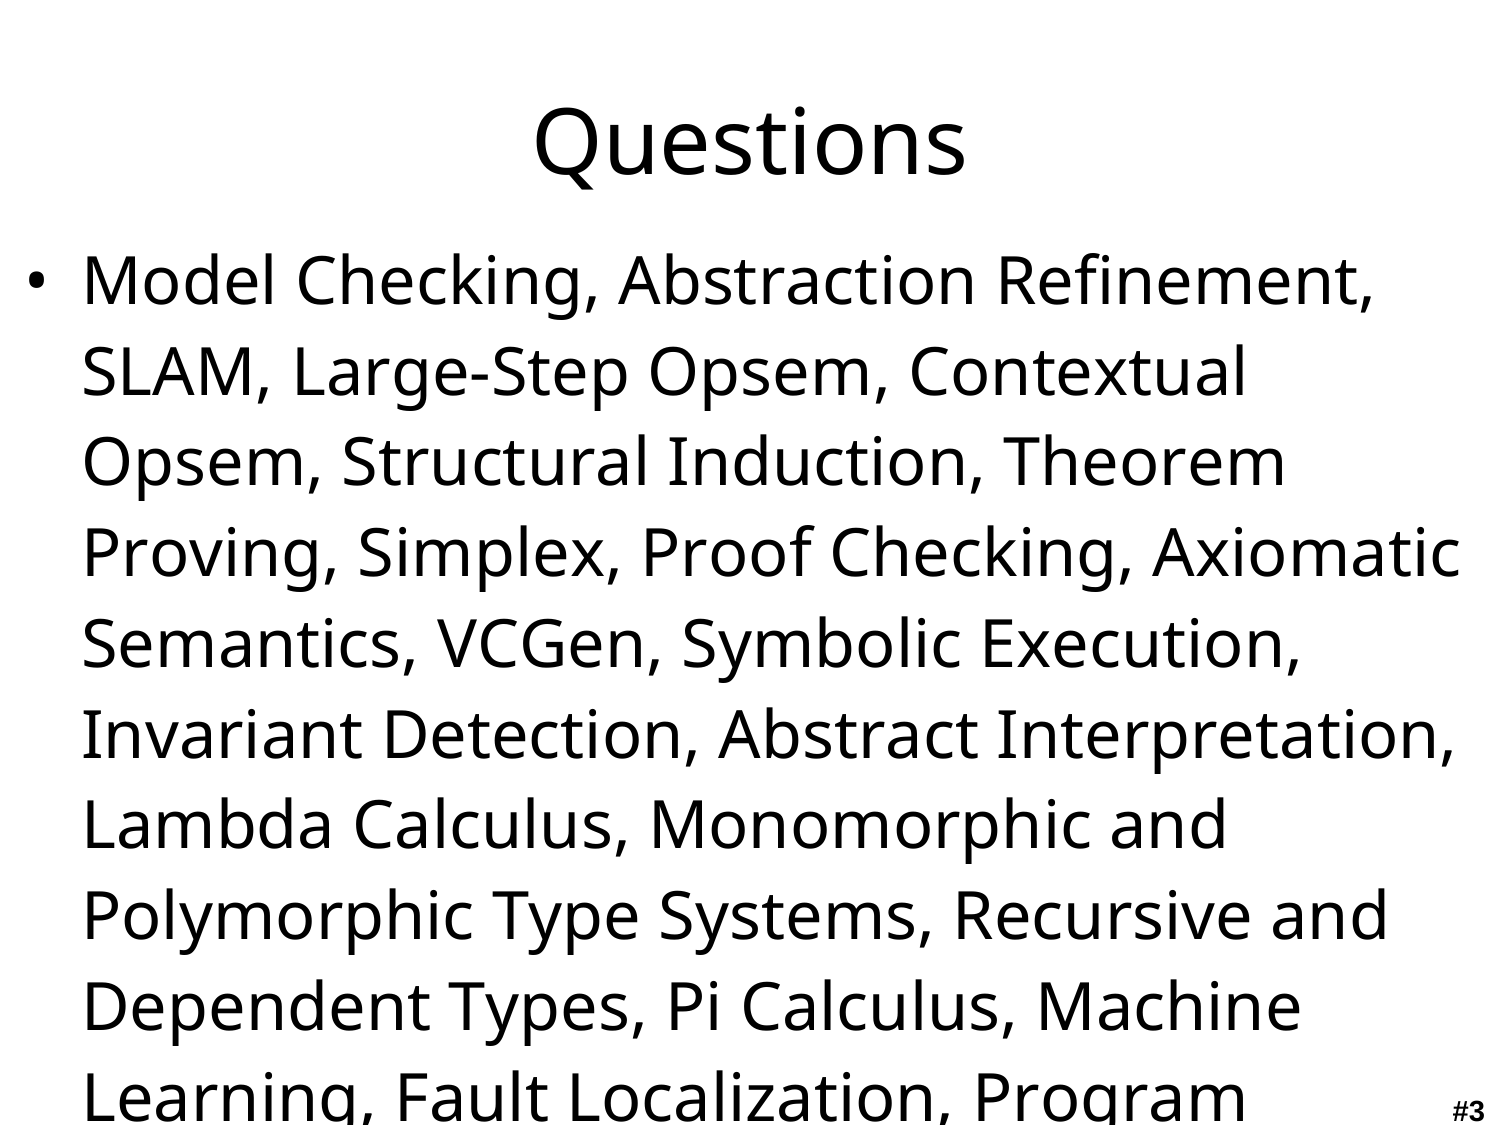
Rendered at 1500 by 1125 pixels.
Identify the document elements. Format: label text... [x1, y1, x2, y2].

list Model Checking, Abstraction Refinement, SLAM, Large-Step Opsem, Contextual Opsem, Structural Induction, Theorem Proving, Simplex, Proof Checking, Axiomatic Semantics, VCGen, Symbolic Execution, Invariant Detection, Abstract Interpretation, Lambda Calculus, Monomorphic and Polymorphic Type Systems, Recursive and Dependent Types, Pi Calculus, Machine Learning, Fault Localization, Program Repair, Instructor. [24, 232, 1476, 1086]
title Questions [24, 45, 1476, 232]
